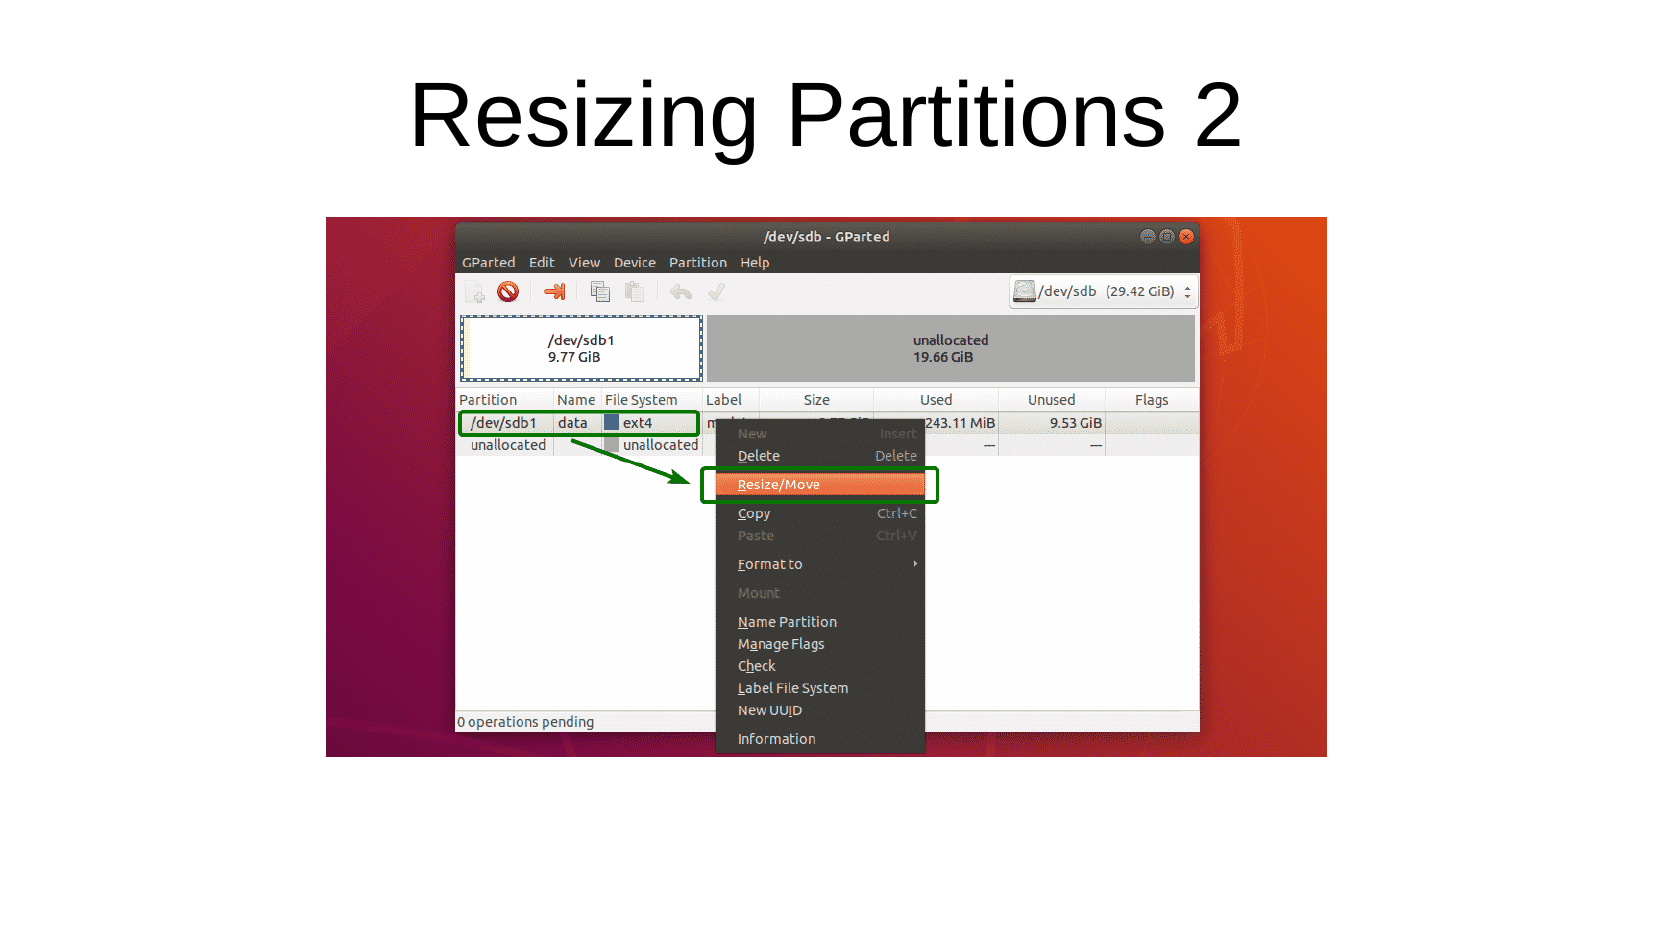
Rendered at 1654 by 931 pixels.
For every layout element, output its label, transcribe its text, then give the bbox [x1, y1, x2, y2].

picture [326, 217, 1327, 758]
title Resizing Partitions 2 [82, 37, 1571, 193]
